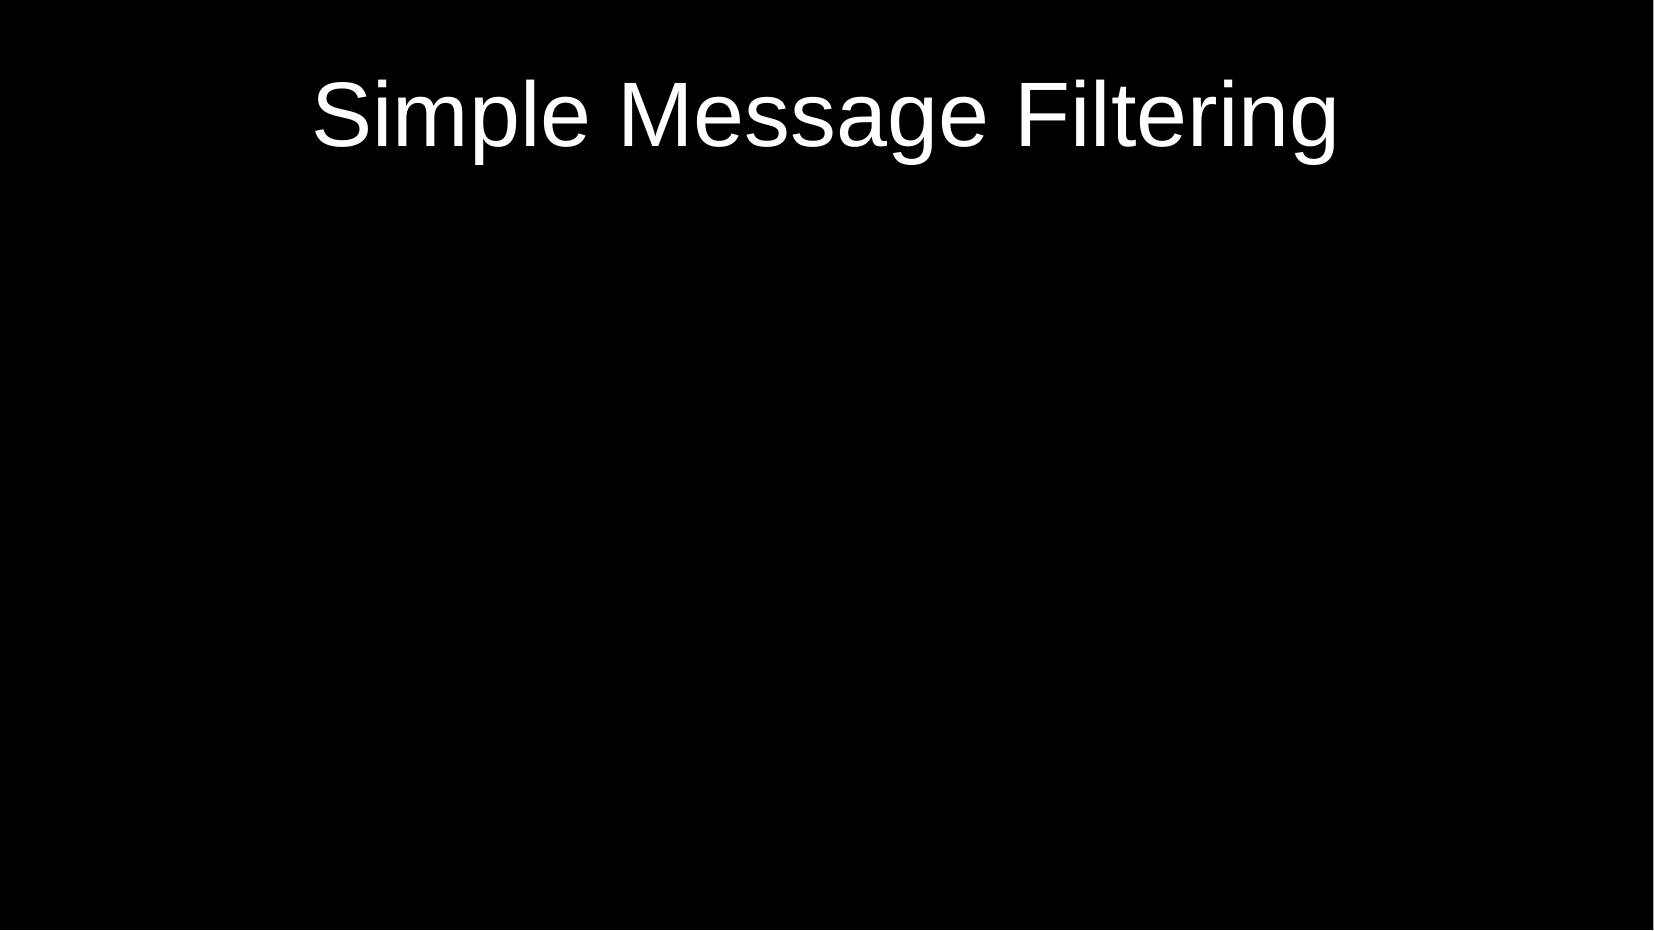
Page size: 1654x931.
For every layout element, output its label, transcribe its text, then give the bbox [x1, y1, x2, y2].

title Simple Message Filtering [82, 37, 1571, 193]
